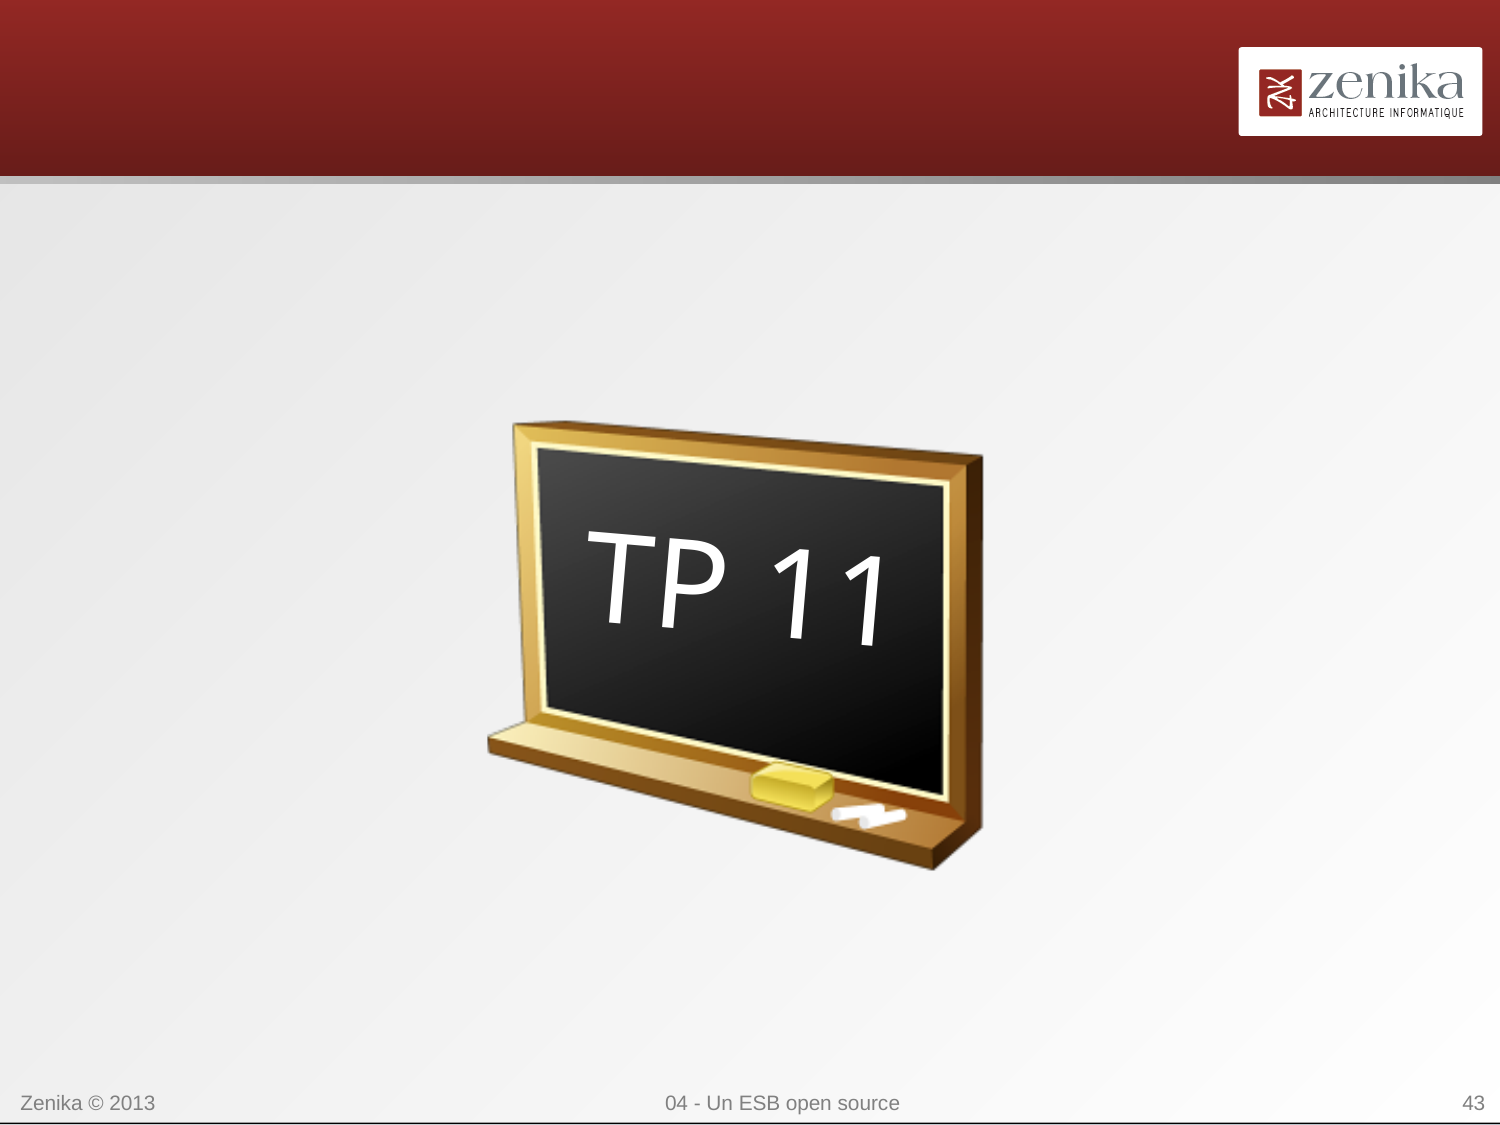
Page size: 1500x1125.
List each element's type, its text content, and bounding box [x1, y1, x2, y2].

picture [1257, 58, 1464, 125]
picture [484, 388, 1019, 923]
text_box TP 11 [562, 489, 957, 696]
